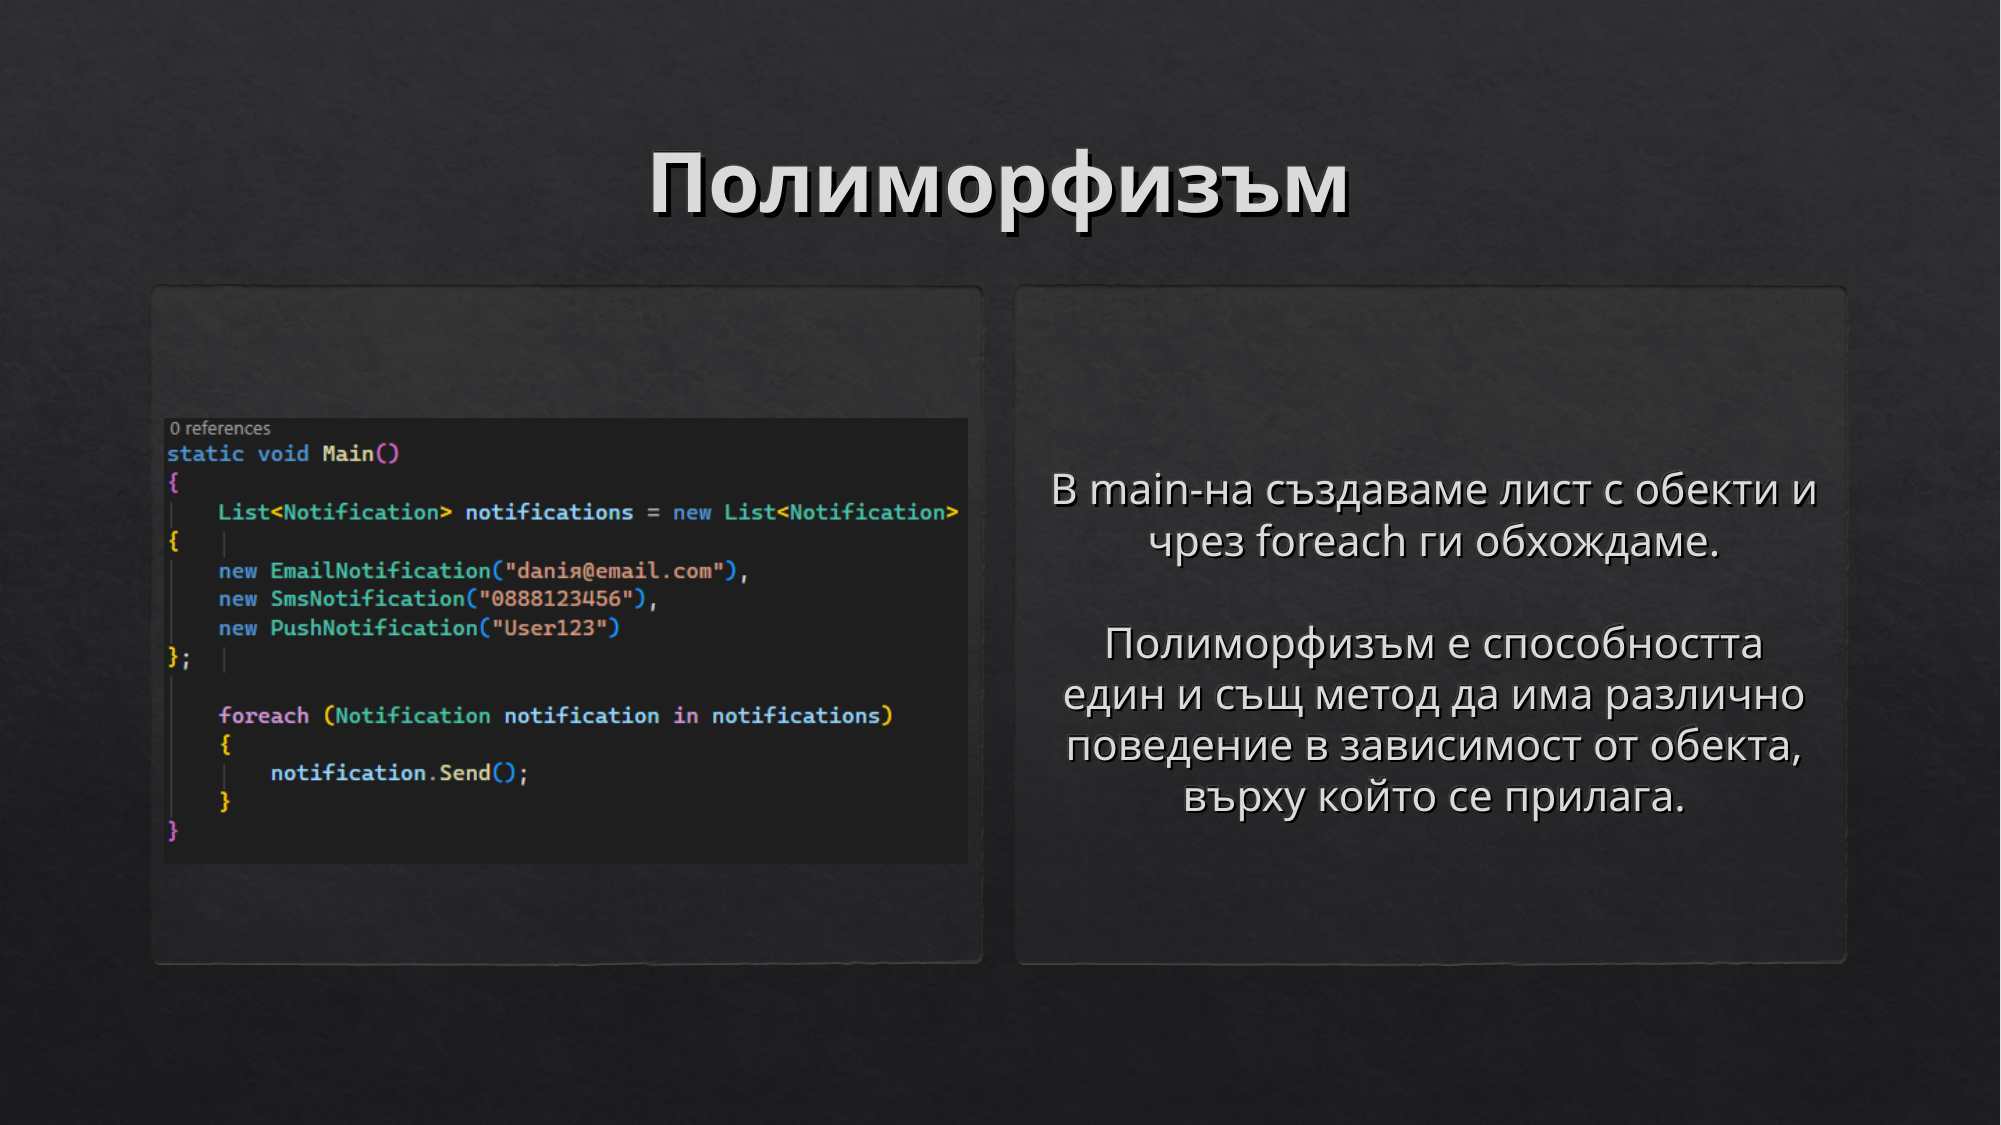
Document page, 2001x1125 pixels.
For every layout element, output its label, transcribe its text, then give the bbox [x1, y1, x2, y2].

picture [164, 418, 968, 864]
list В main-на създаваме лист с обекти и чрез foreach ги обхождаме. Полиморфизъм е способността един и същ метод да има различно поведение в зависимост от обекта, върху който се прилага. [1032, 418, 1836, 864]
title Полиморфизъм [149, 99, 1849, 260]
